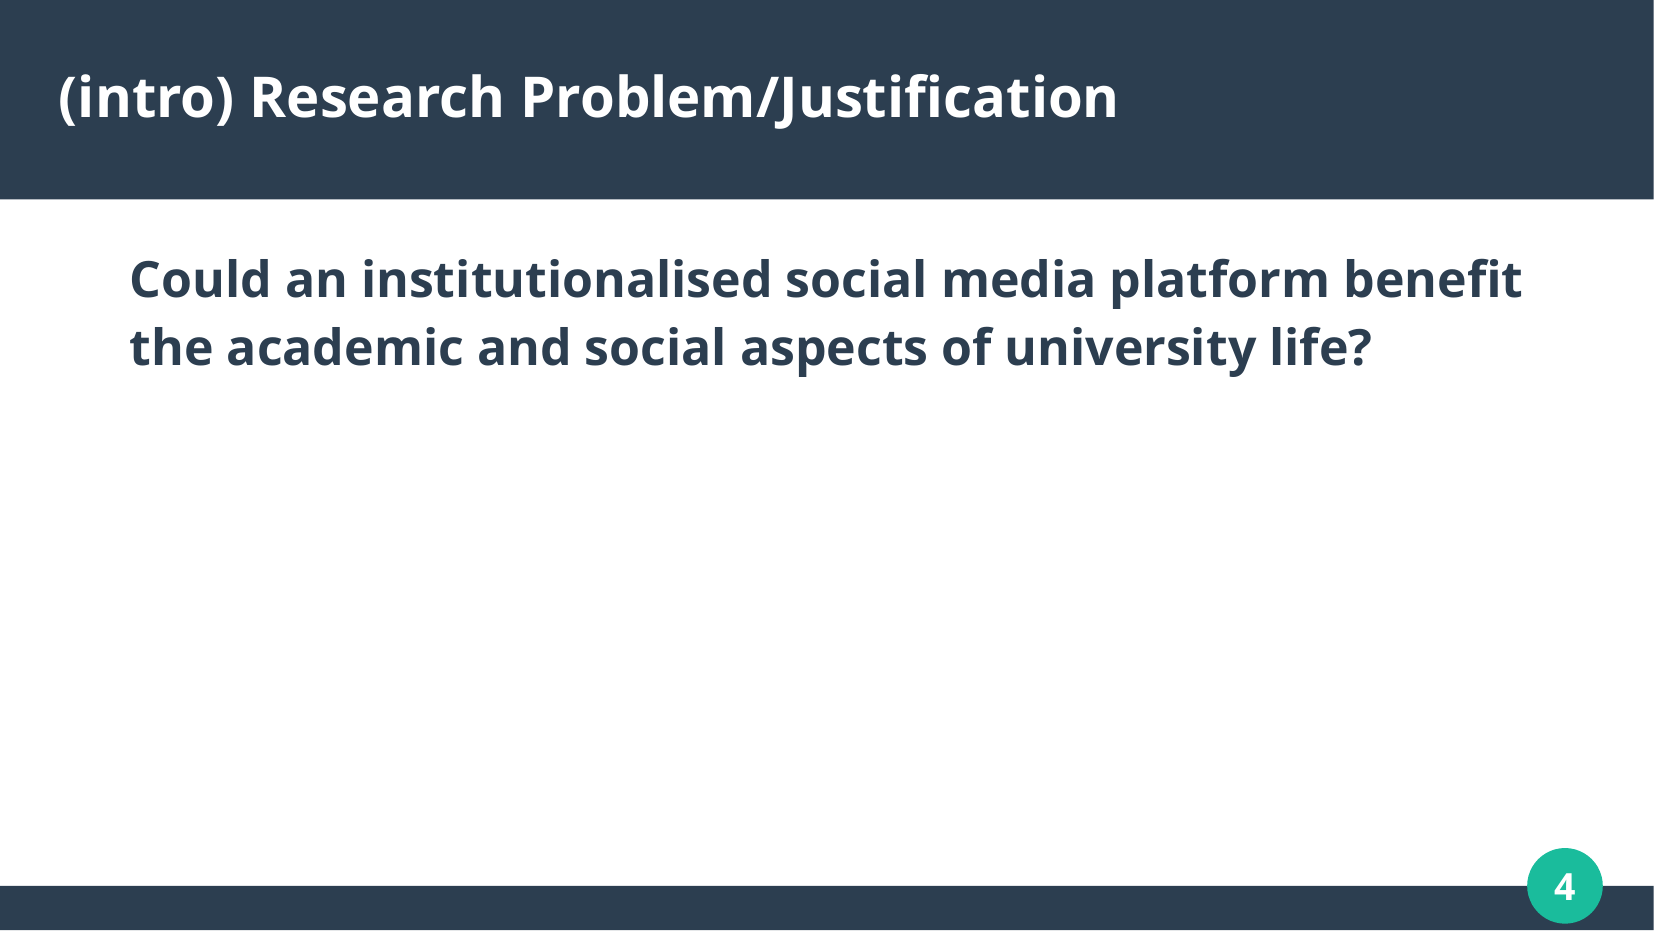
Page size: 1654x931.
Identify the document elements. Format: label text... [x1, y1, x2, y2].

list Could an institutionalised social media platform benefit the academic and social aspects of university life? [59, 243, 1595, 864]
title (intro) Research Problem/Justification [59, 37, 1595, 156]
